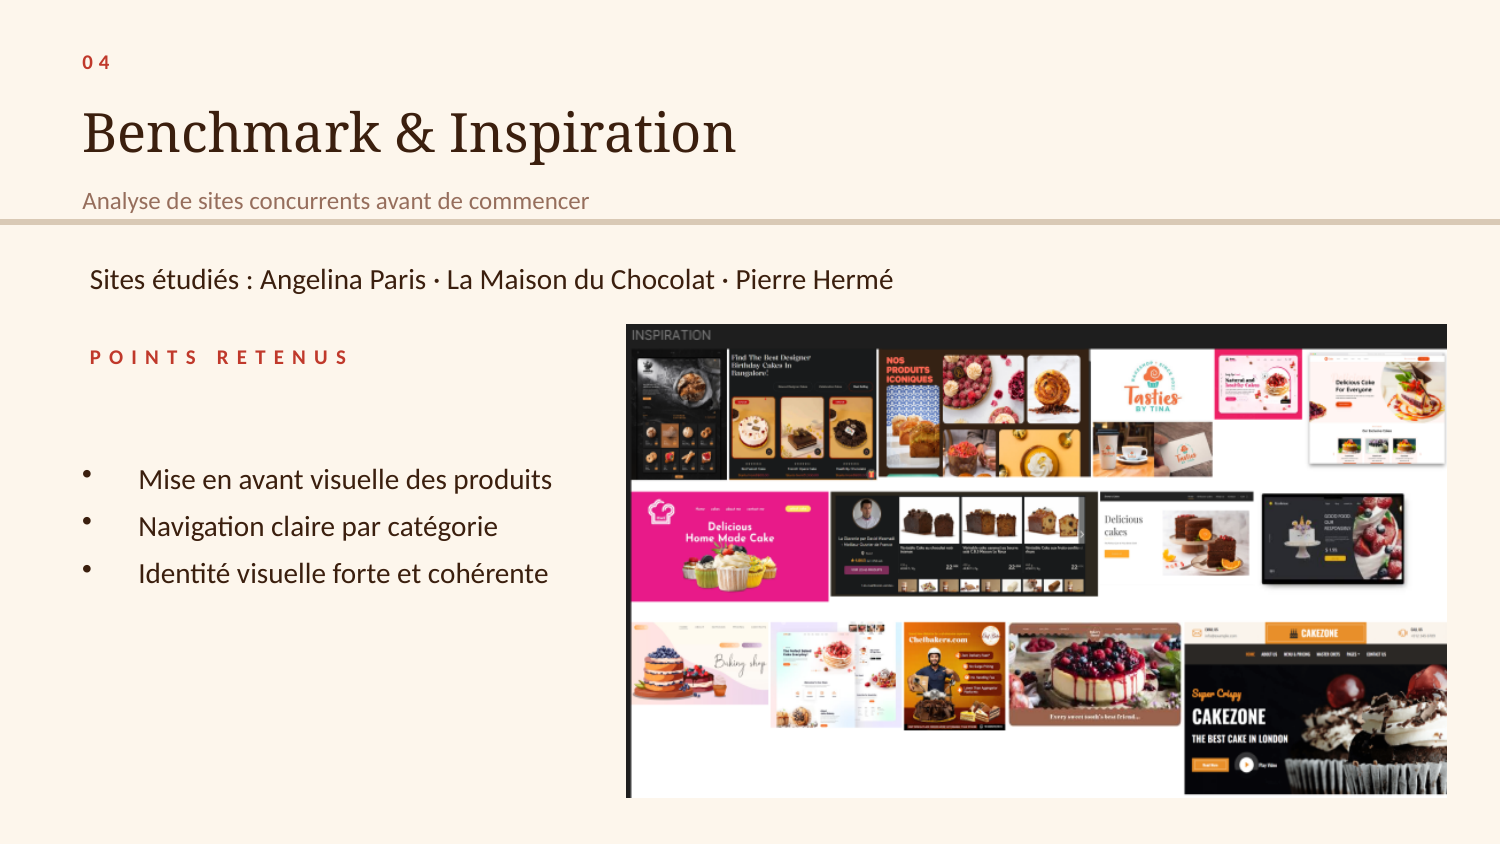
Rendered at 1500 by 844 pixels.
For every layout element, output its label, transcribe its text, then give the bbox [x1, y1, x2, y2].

text_box Benchmark & Inspiration [67, 82, 1433, 176]
text_box Analyse de sites concurrents avant de commencer [67, 176, 1433, 222]
picture [626, 324, 1447, 798]
text_box Mise en avant visuelle des produits Navigation claire par catégorie Identité visuelle forte et cohérente [67, 374, 626, 675]
text_box POINTS RETENUS [74, 337, 626, 374]
text_box 04 [67, 41, 218, 80]
text_box Sites étudiés : Angelina Paris · La Maison du Chocolat · Pierre Hermé [74, 247, 1425, 308]
text_box [0, 0, 1500, 225]
